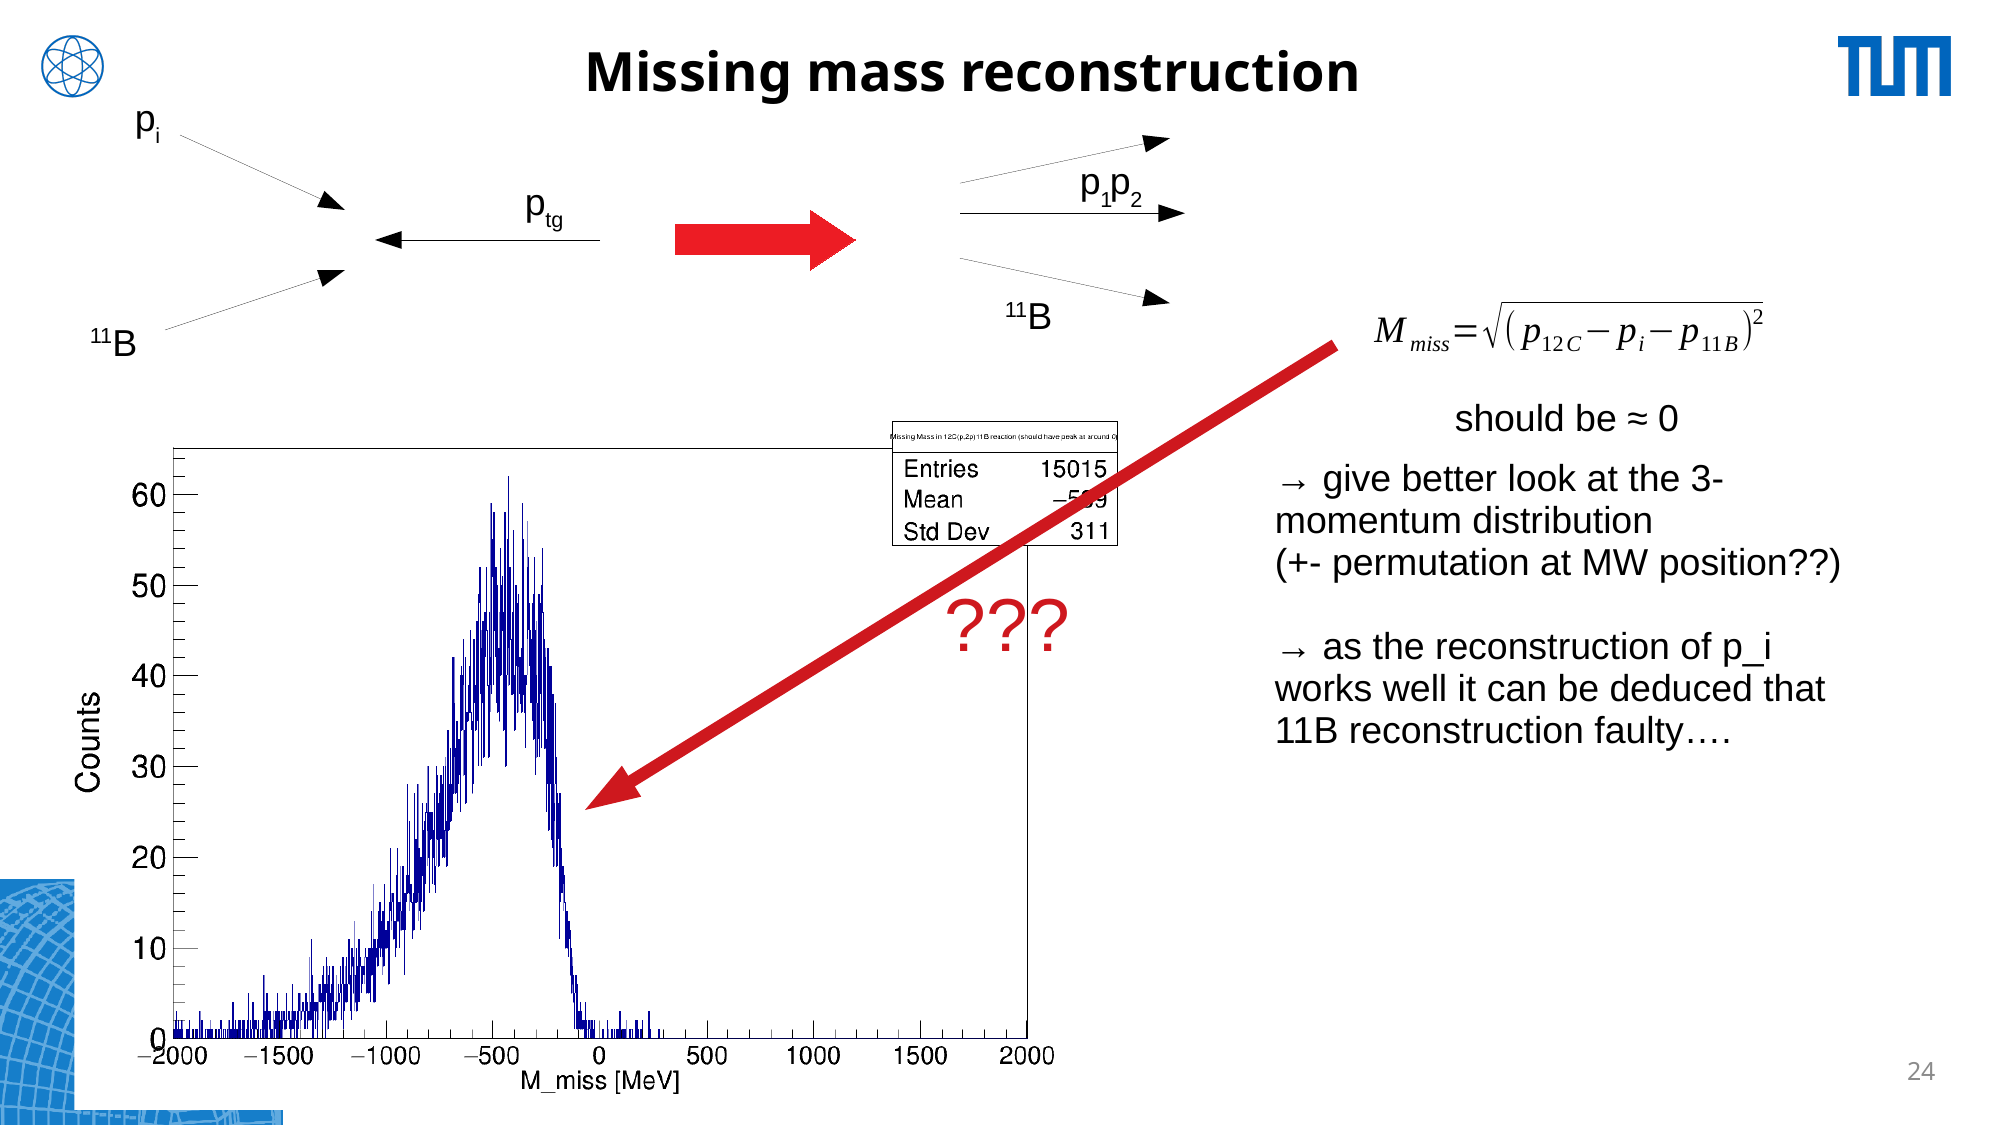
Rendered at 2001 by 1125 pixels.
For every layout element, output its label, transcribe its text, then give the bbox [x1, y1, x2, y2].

text_box → give better look at the 3- momentum distribution (+- permutation at MW position??) → as the reconstruction of p_i works well it can be deduced that 11B reconstruction faulty…. [1260, 450, 1891, 759]
picture [976, 483, 1126, 576]
picture [0, 420, 1126, 1125]
picture [1838, 36, 1951, 96]
text_box 11B [990, 288, 1096, 346]
slide_number <number> [1500, 1042, 1951, 1103]
text_box ??? [930, 576, 1260, 676]
text_box p1 [1065, 153, 1201, 219]
text_box should be ≈ 0 [1440, 389, 1711, 447]
title Missing mass reconstruction [137, 32, 1809, 109]
text_box pi [120, 90, 271, 156]
picture [36, 30, 108, 101]
text_box [675, 210, 856, 271]
chart [1366, 299, 1771, 357]
text_box 11B [75, 314, 226, 372]
text_box ptg [510, 174, 691, 240]
